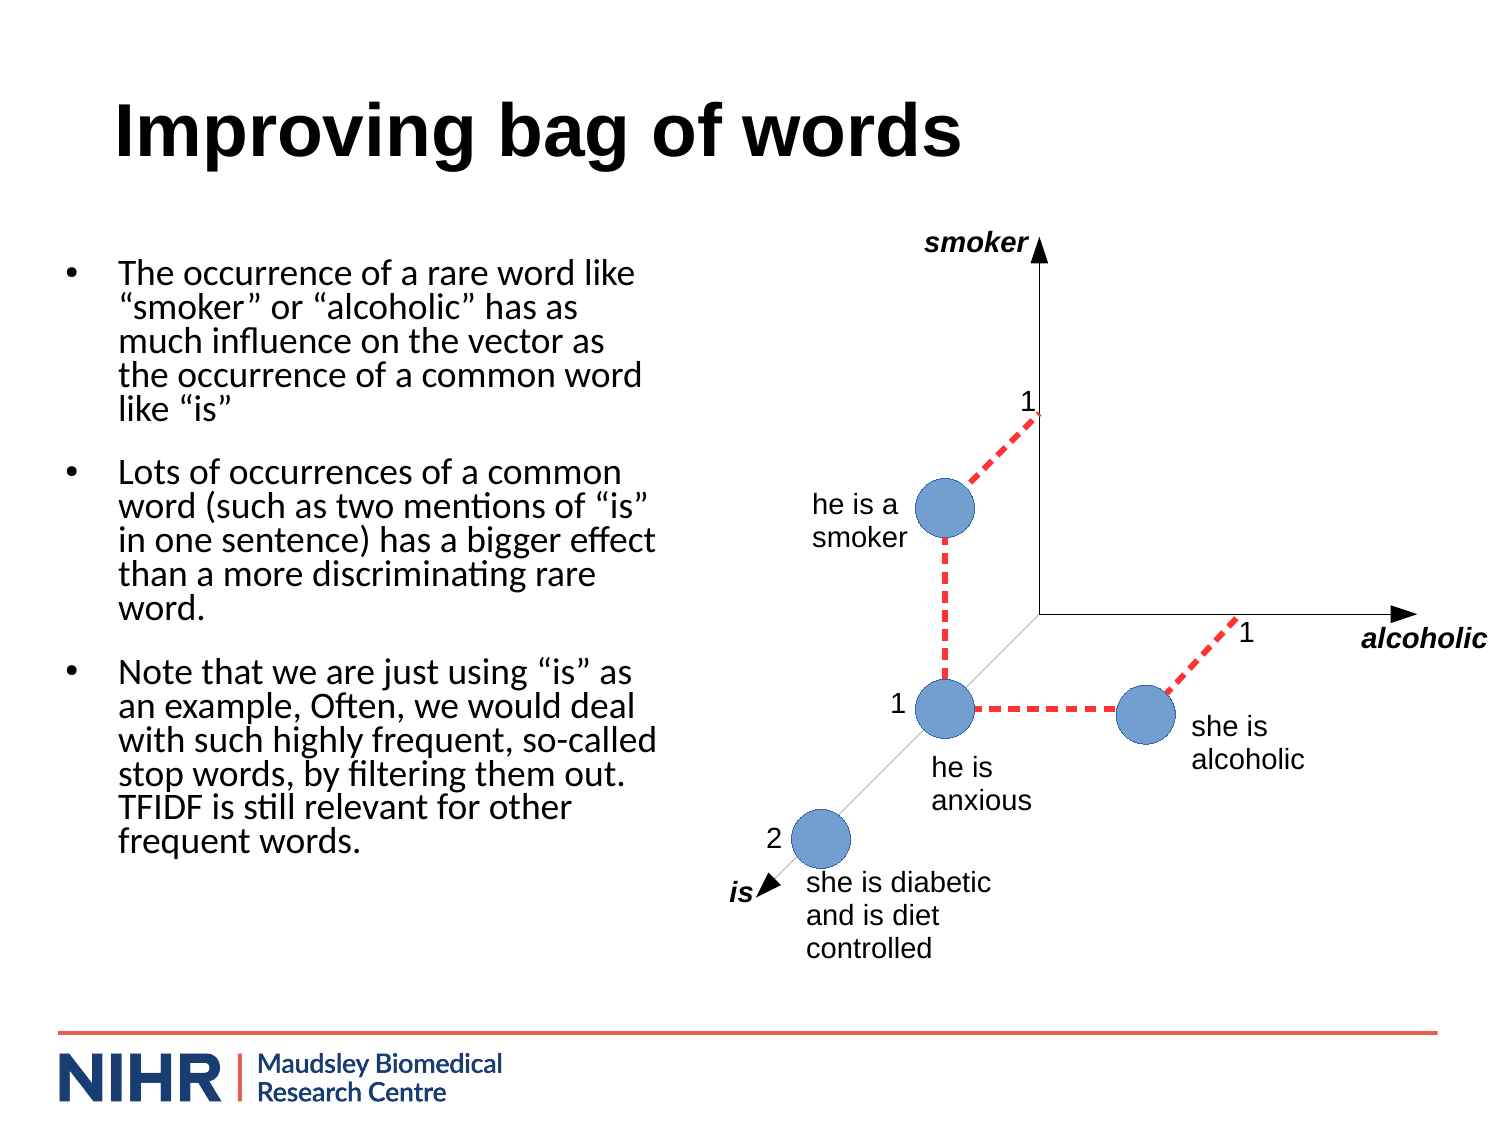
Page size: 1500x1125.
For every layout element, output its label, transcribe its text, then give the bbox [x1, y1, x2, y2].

text_box 2 [751, 814, 798, 863]
text_box Improving bag of words [100, 84, 1105, 180]
picture [29, 1018, 531, 1125]
text_box [798, 809, 851, 858]
text_box she is alcoholic [1176, 702, 1321, 784]
text_box he is a smoker [797, 480, 923, 562]
text_box she is diabetic and is diet controlled [791, 858, 1008, 972]
text_box [921, 679, 975, 739]
text_box is [714, 868, 769, 916]
text_box alcoholic [1346, 614, 1500, 662]
text_box 1 [1005, 377, 1052, 426]
list The occurrence of a rare word like “smoker” or “alcoholic” has as much influence on the vector as the occurrence of a common word like “is” Lots of occurrences of a common word (such as two mentions of “is” in one sentence) has a bigger effect than a more discriminating rare word. Note that we are just using “is” as an example, Often, we would deal with such highly frequent, so-called stop words, by filtering them out. TFIDF is still relevant for other frequent words. [47, 258, 662, 573]
text_box [1116, 685, 1176, 745]
text_box smoker [909, 218, 1044, 267]
text_box [923, 478, 975, 538]
text_box he is anxious [916, 744, 1048, 825]
text_box 1 [1223, 608, 1270, 656]
text_box 1 [875, 679, 922, 727]
